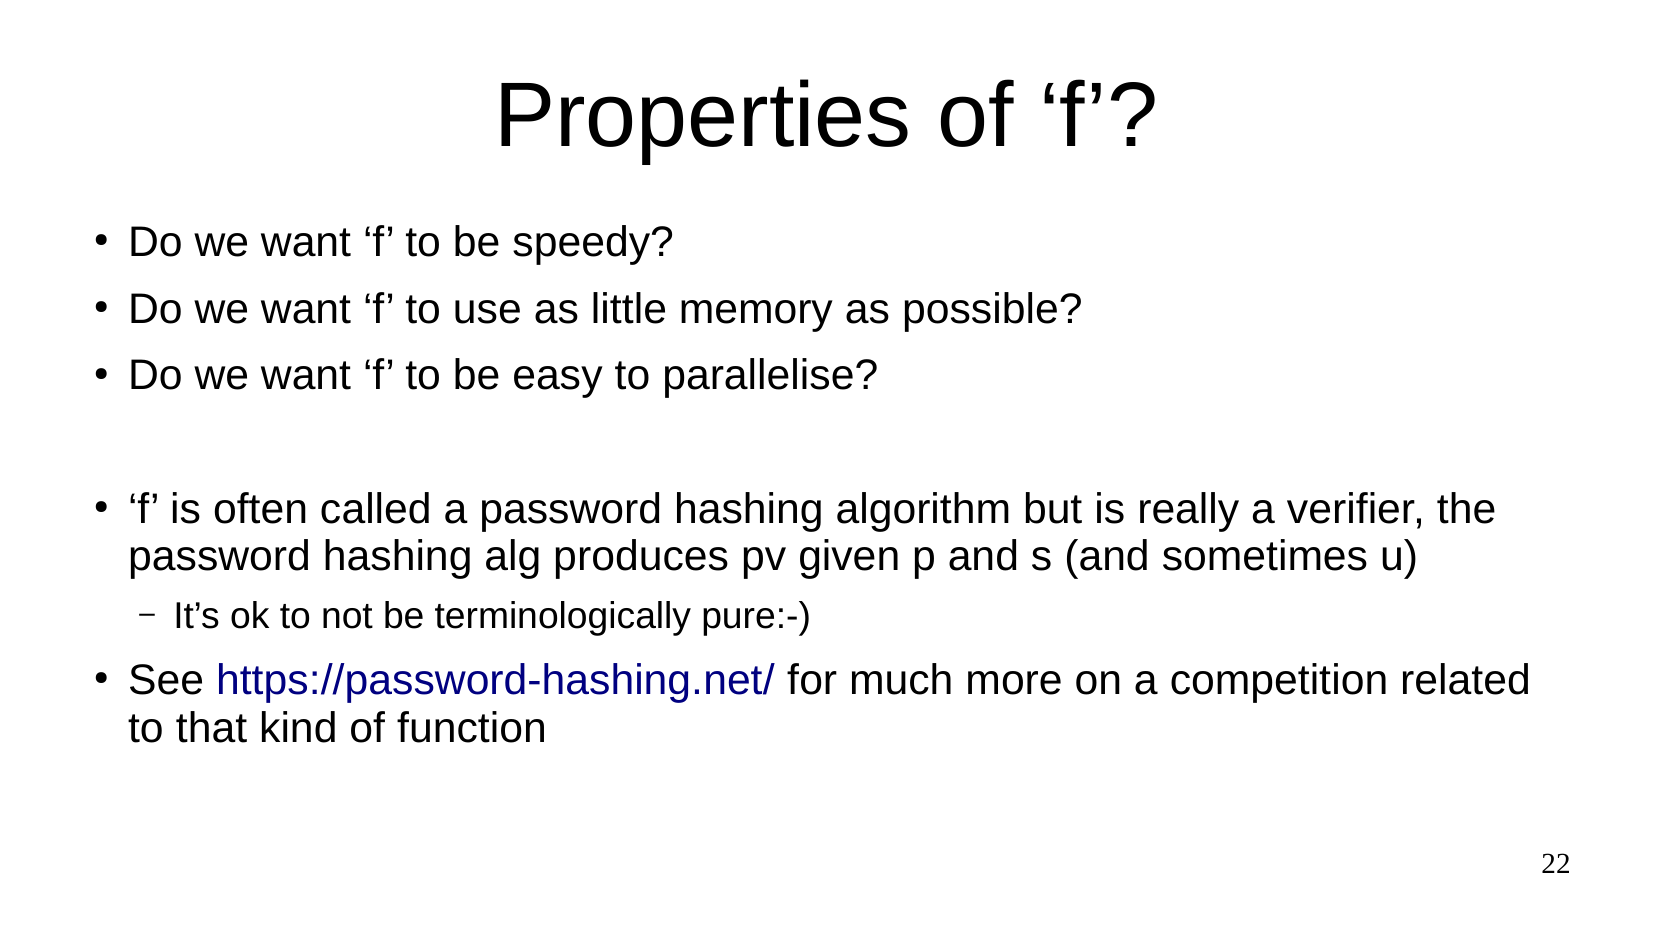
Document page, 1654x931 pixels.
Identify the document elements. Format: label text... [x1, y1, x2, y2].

title Properties of ‘f’? [82, 37, 1571, 193]
list Do we want ‘f’ to be speedy? Do we want ‘f’ to use as little memory as possible? Do we want ‘f’ to be easy to parallelise? ‘f’ is often called a password hashing algorithm but is really a verifier, the password hashing alg produces pv given p and s (and sometimes u) It’s ok to not be terminologically pure:-) See https://password-hashing.net/ for much more on a competition related to that kind of function [82, 217, 1571, 758]
